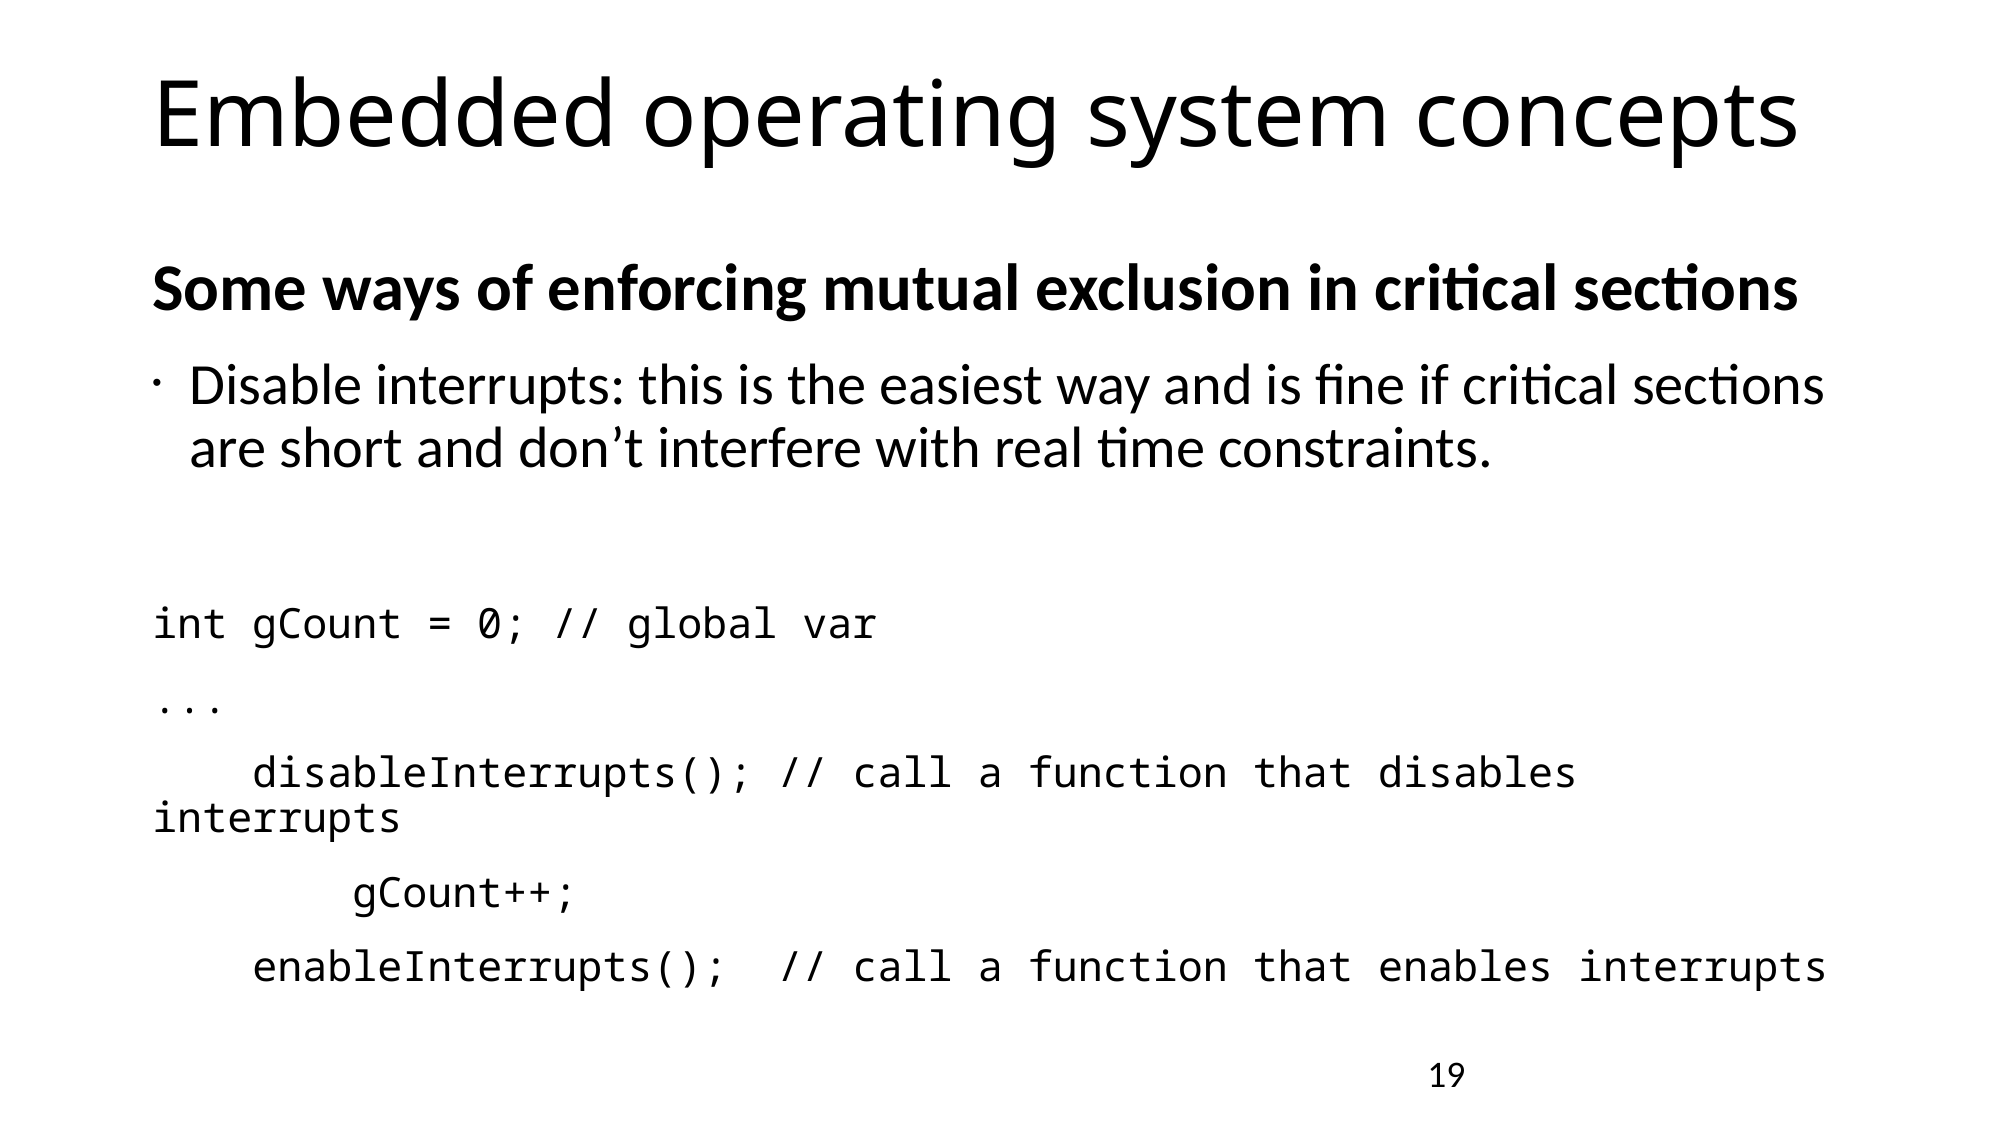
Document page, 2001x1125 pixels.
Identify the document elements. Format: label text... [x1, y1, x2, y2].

list Some ways of enforcing mutual exclusion in critical sections Disable interrupts: this is the easiest way and is fine if critical sections are short and don’t interfere with real time constraints. int gCount = 0; // global var ... disableInterrupts(); // call a function that disables interrupts gCount++; enableInterrupts(); // call a function that enables interrupts [137, 245, 1863, 960]
title Embedded operating system concepts [137, 59, 1863, 245]
slide_number <number> [1412, 1042, 1863, 1103]
